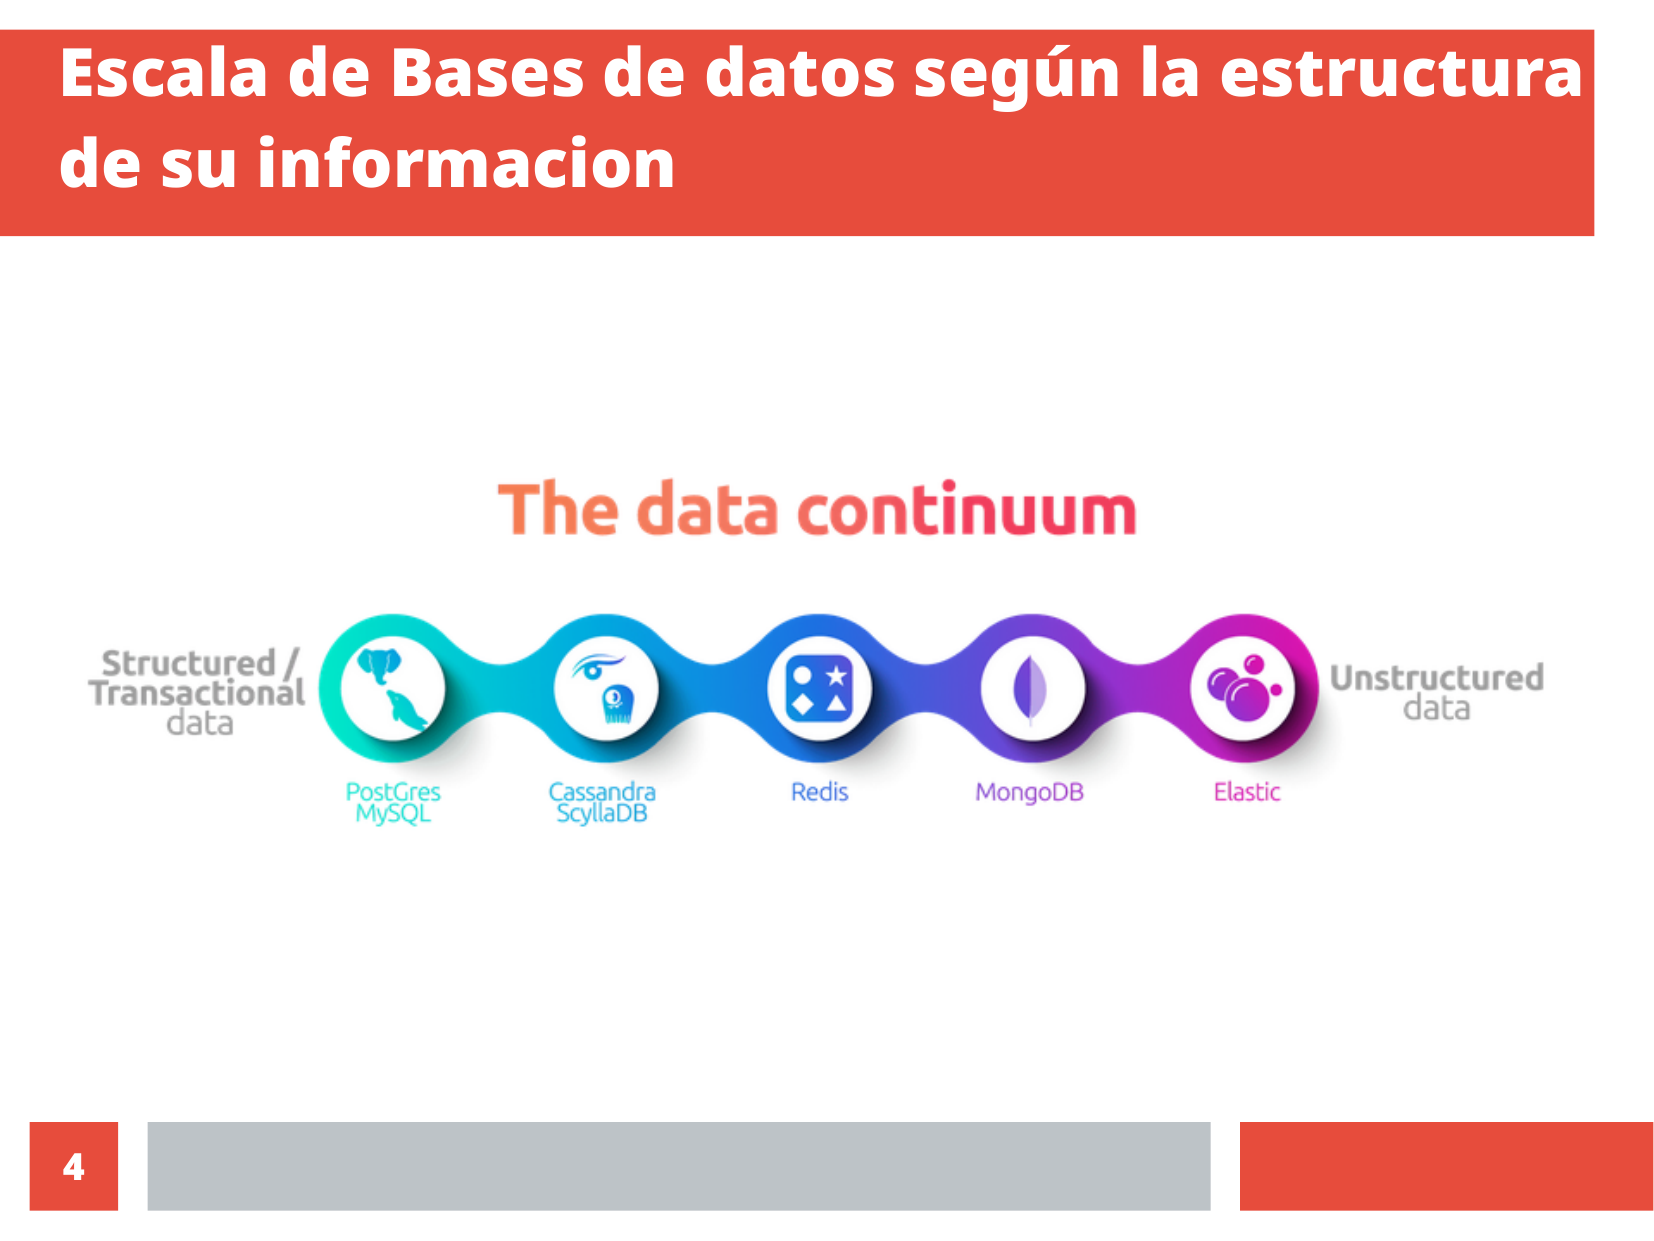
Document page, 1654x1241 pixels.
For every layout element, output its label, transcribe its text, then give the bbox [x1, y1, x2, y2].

picture [59, 464, 1554, 851]
title Escala de Bases de datos según la estructura de su informacion [59, 59, 1595, 207]
